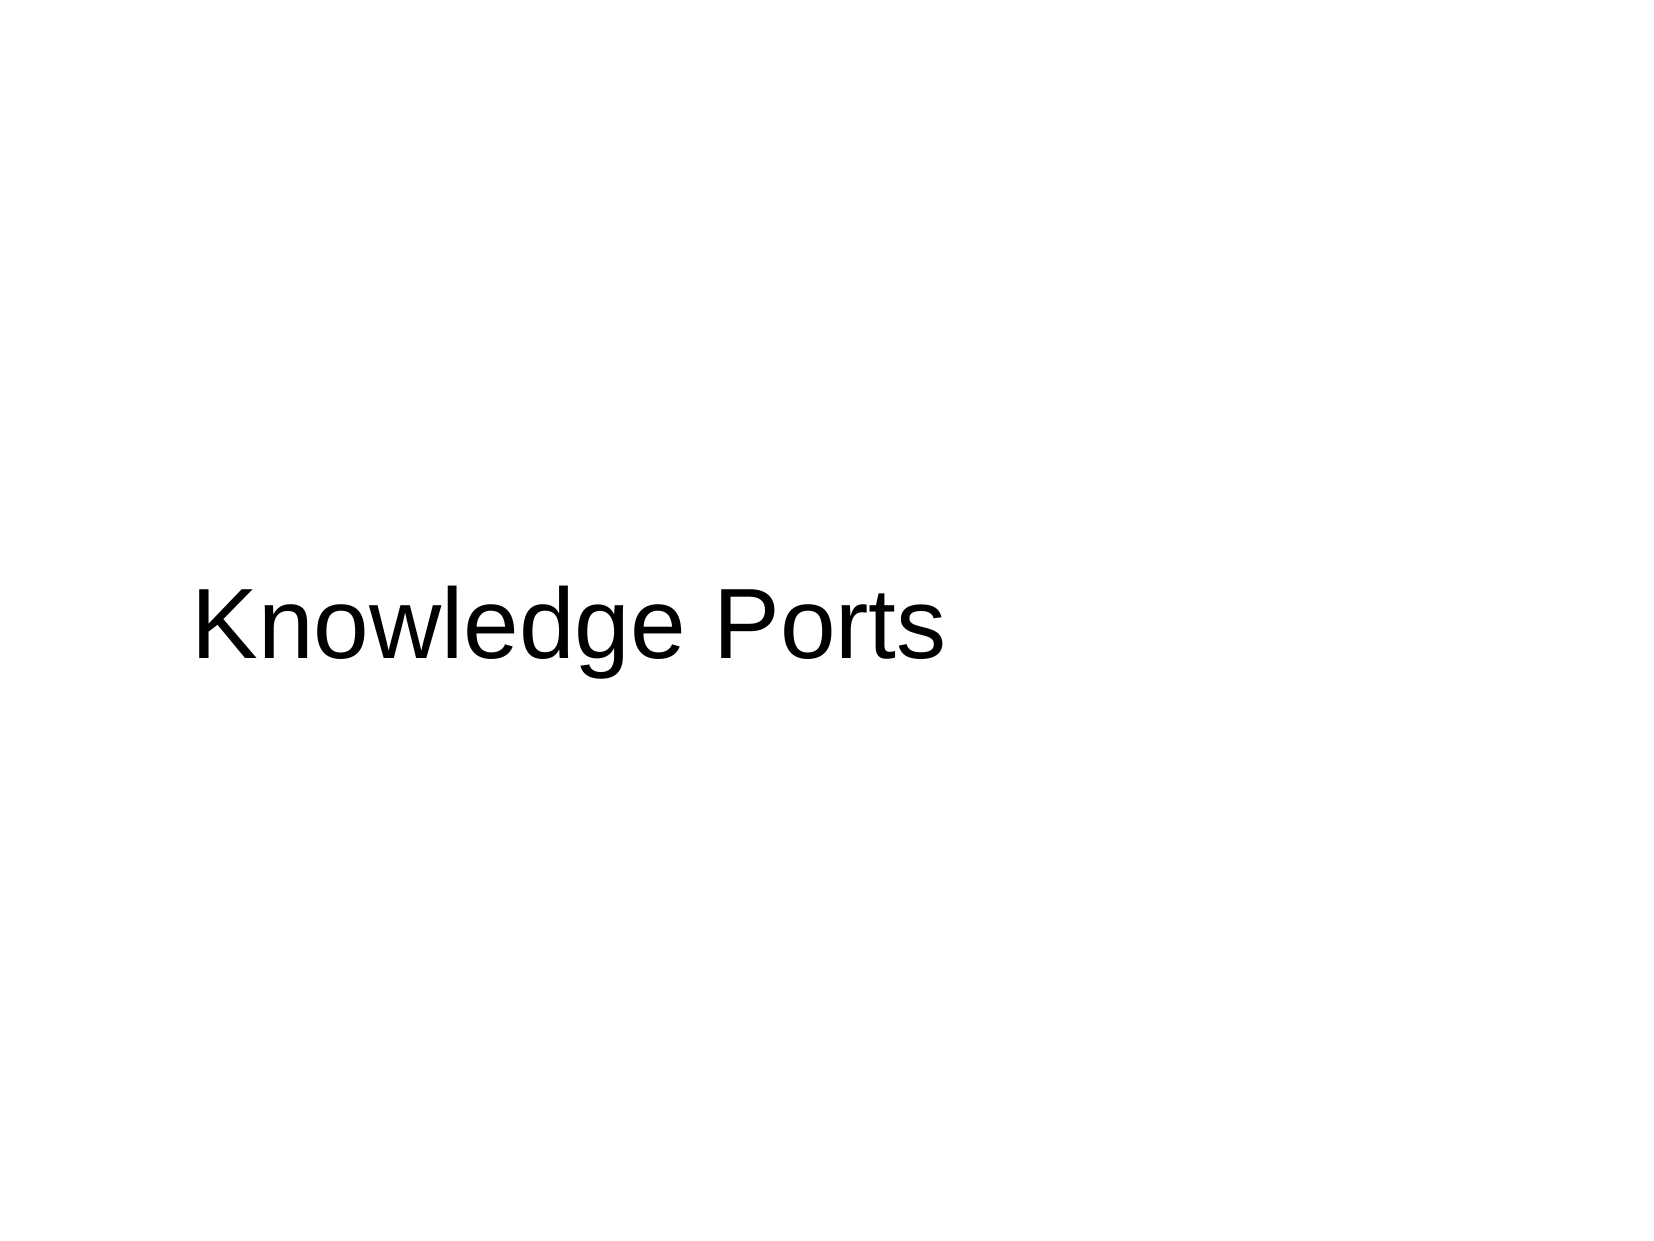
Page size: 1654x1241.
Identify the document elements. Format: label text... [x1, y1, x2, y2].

text_box Knowledge Ports [177, 561, 1388, 800]
